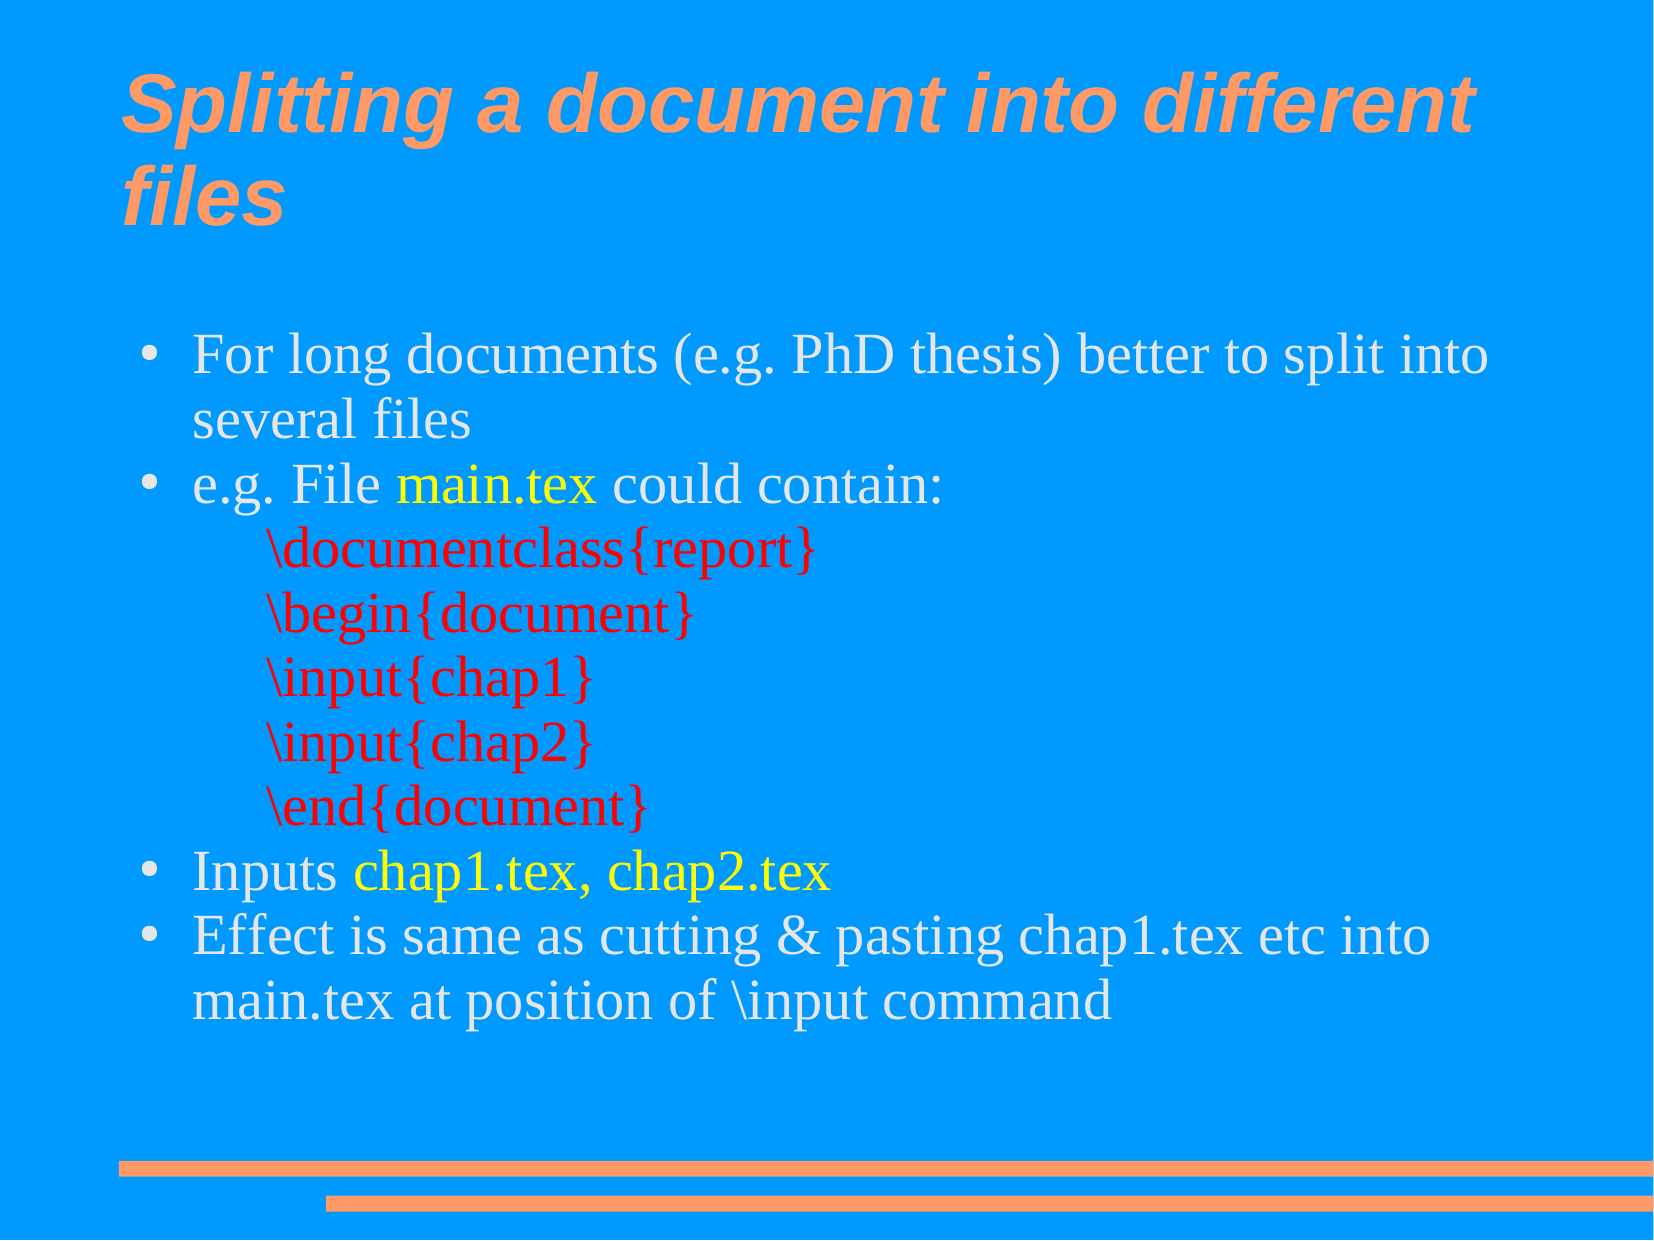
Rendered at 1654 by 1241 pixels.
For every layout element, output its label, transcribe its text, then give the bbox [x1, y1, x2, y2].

title Splitting a document into different files [121, 42, 1534, 258]
list For long documents (e.g. PhD thesis) better to split into several files e.g. File main.tex could contain: \documentclass{report} \begin{document} \input{chap1} \input{chap2} \end{document} Inputs chap1.tex, chap2.tex Effect is same as cutting & pasting chap1.tex etc into main.tex at position of \input command [121, 322, 1561, 1132]
